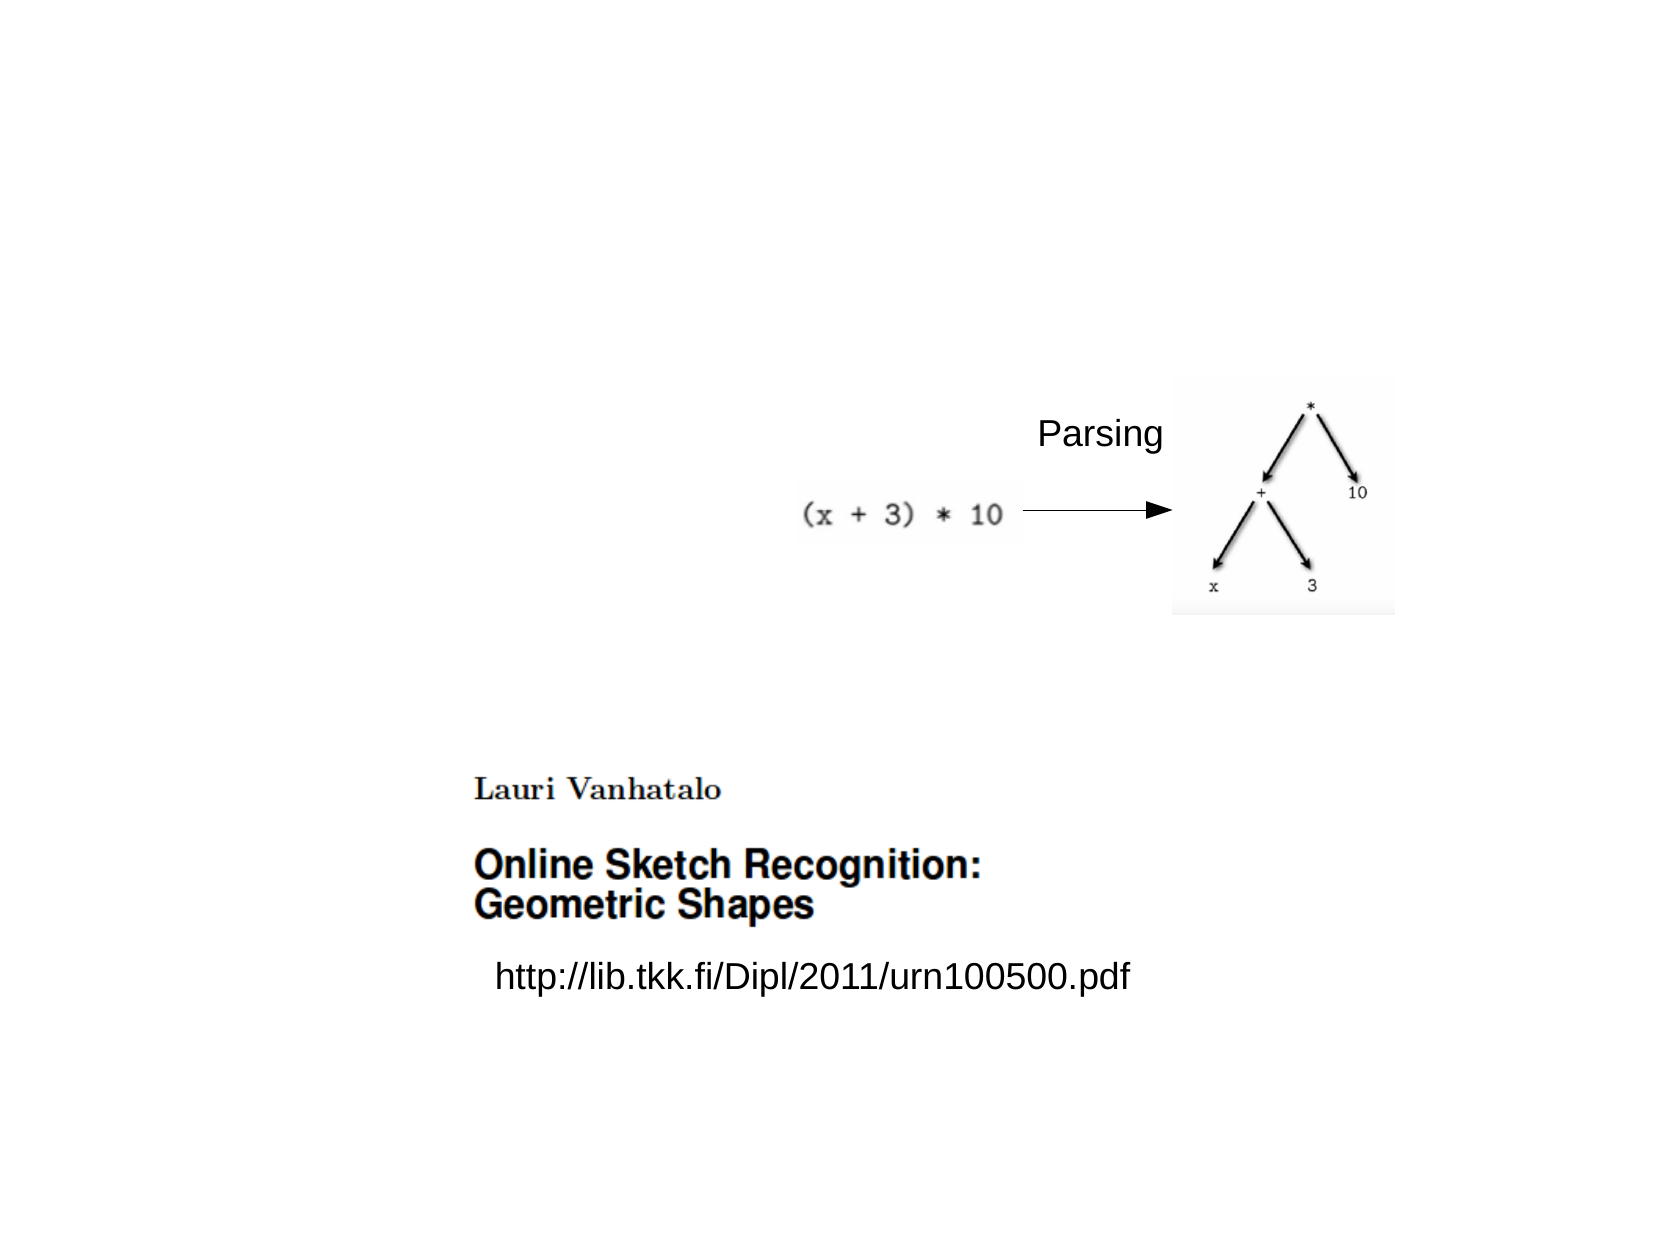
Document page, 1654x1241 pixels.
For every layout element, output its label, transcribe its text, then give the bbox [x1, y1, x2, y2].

text_box Parsing [1022, 405, 1179, 462]
picture [797, 479, 1023, 544]
text_box http://lib.tkk.fi/Dipl/2011/urn100500.pdf [480, 948, 1149, 1006]
picture [1172, 374, 1396, 616]
picture [430, 749, 1036, 954]
